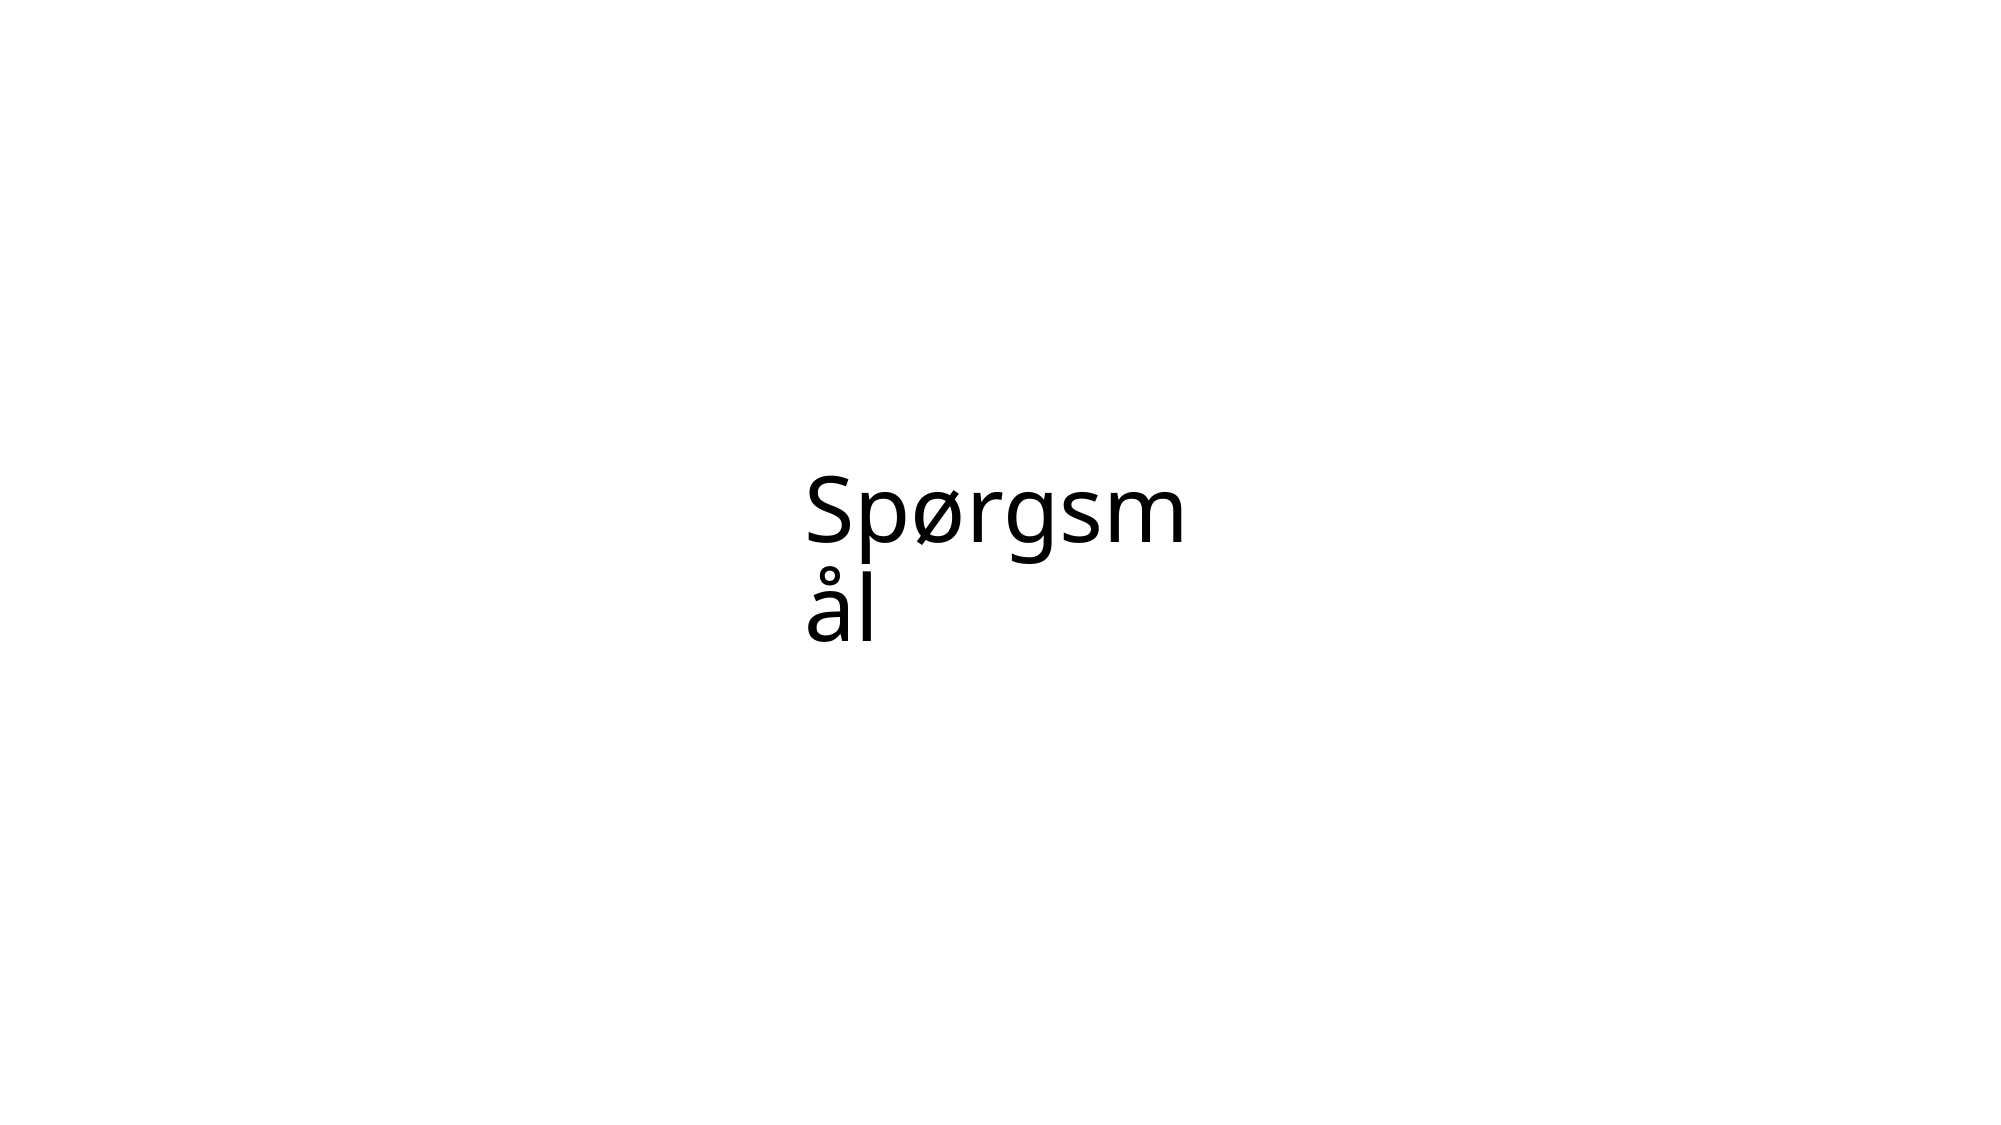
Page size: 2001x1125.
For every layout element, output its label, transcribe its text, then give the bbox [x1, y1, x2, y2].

title Spørgsmål [789, 453, 1211, 672]
